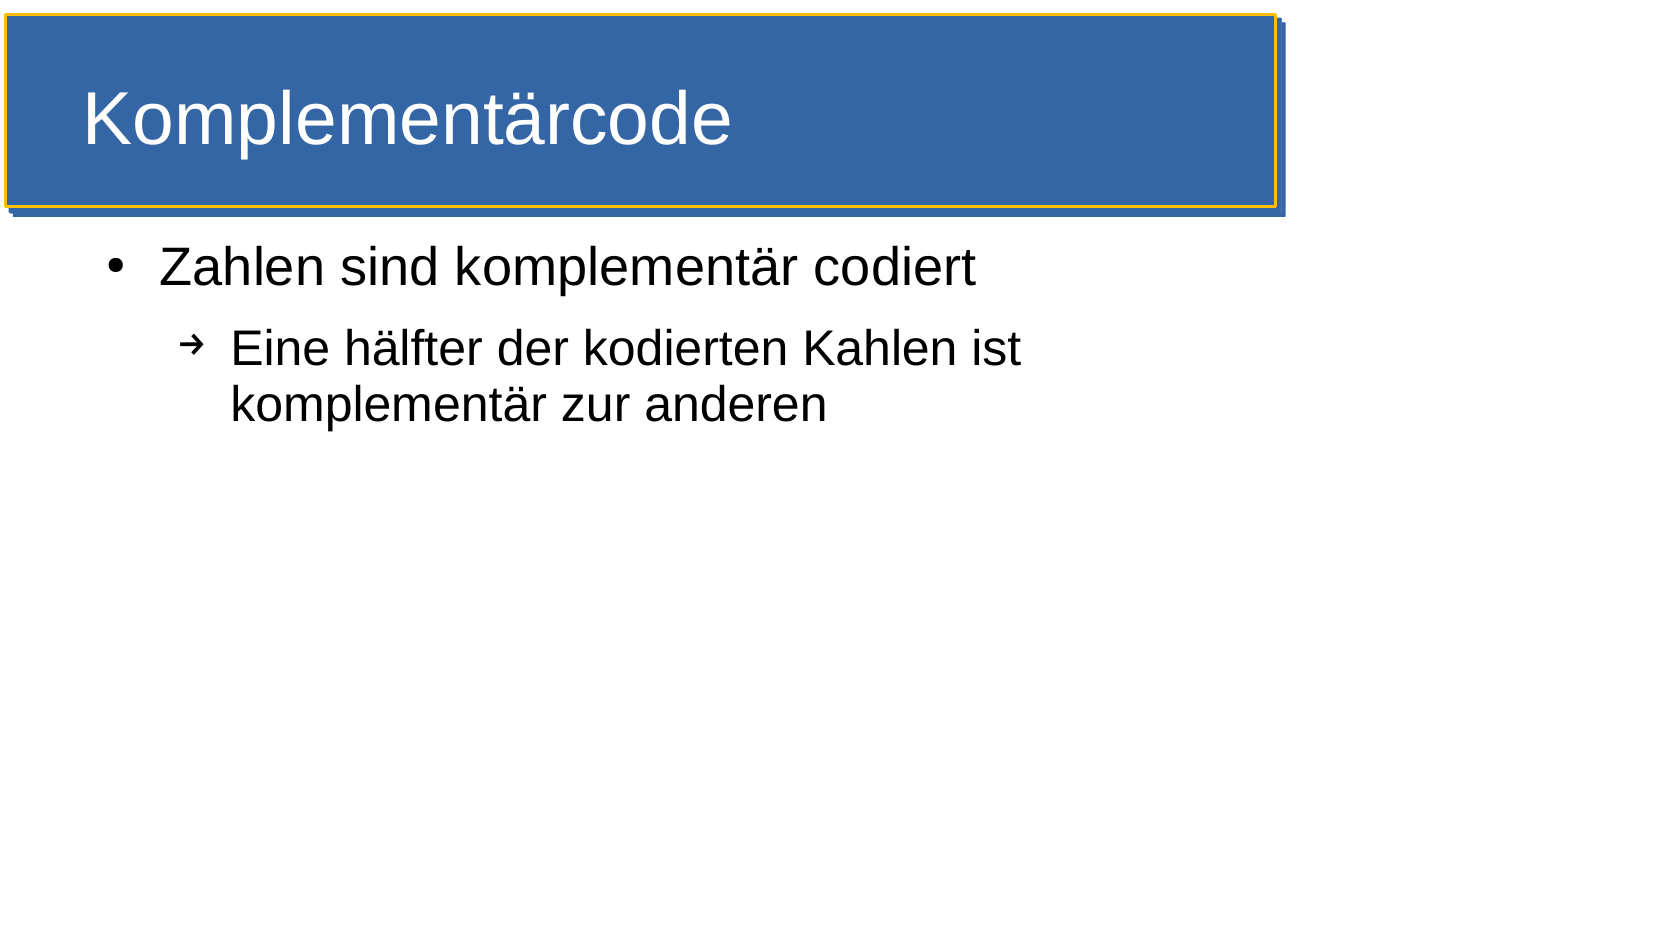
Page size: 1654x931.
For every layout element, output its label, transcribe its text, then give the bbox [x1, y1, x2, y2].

title Komplementärcode [82, 44, 1235, 192]
list Zahlen sind komplementär codiert Eine hälfter der kodierten Kahlen ist komplementär zur anderen [88, 236, 1300, 798]
